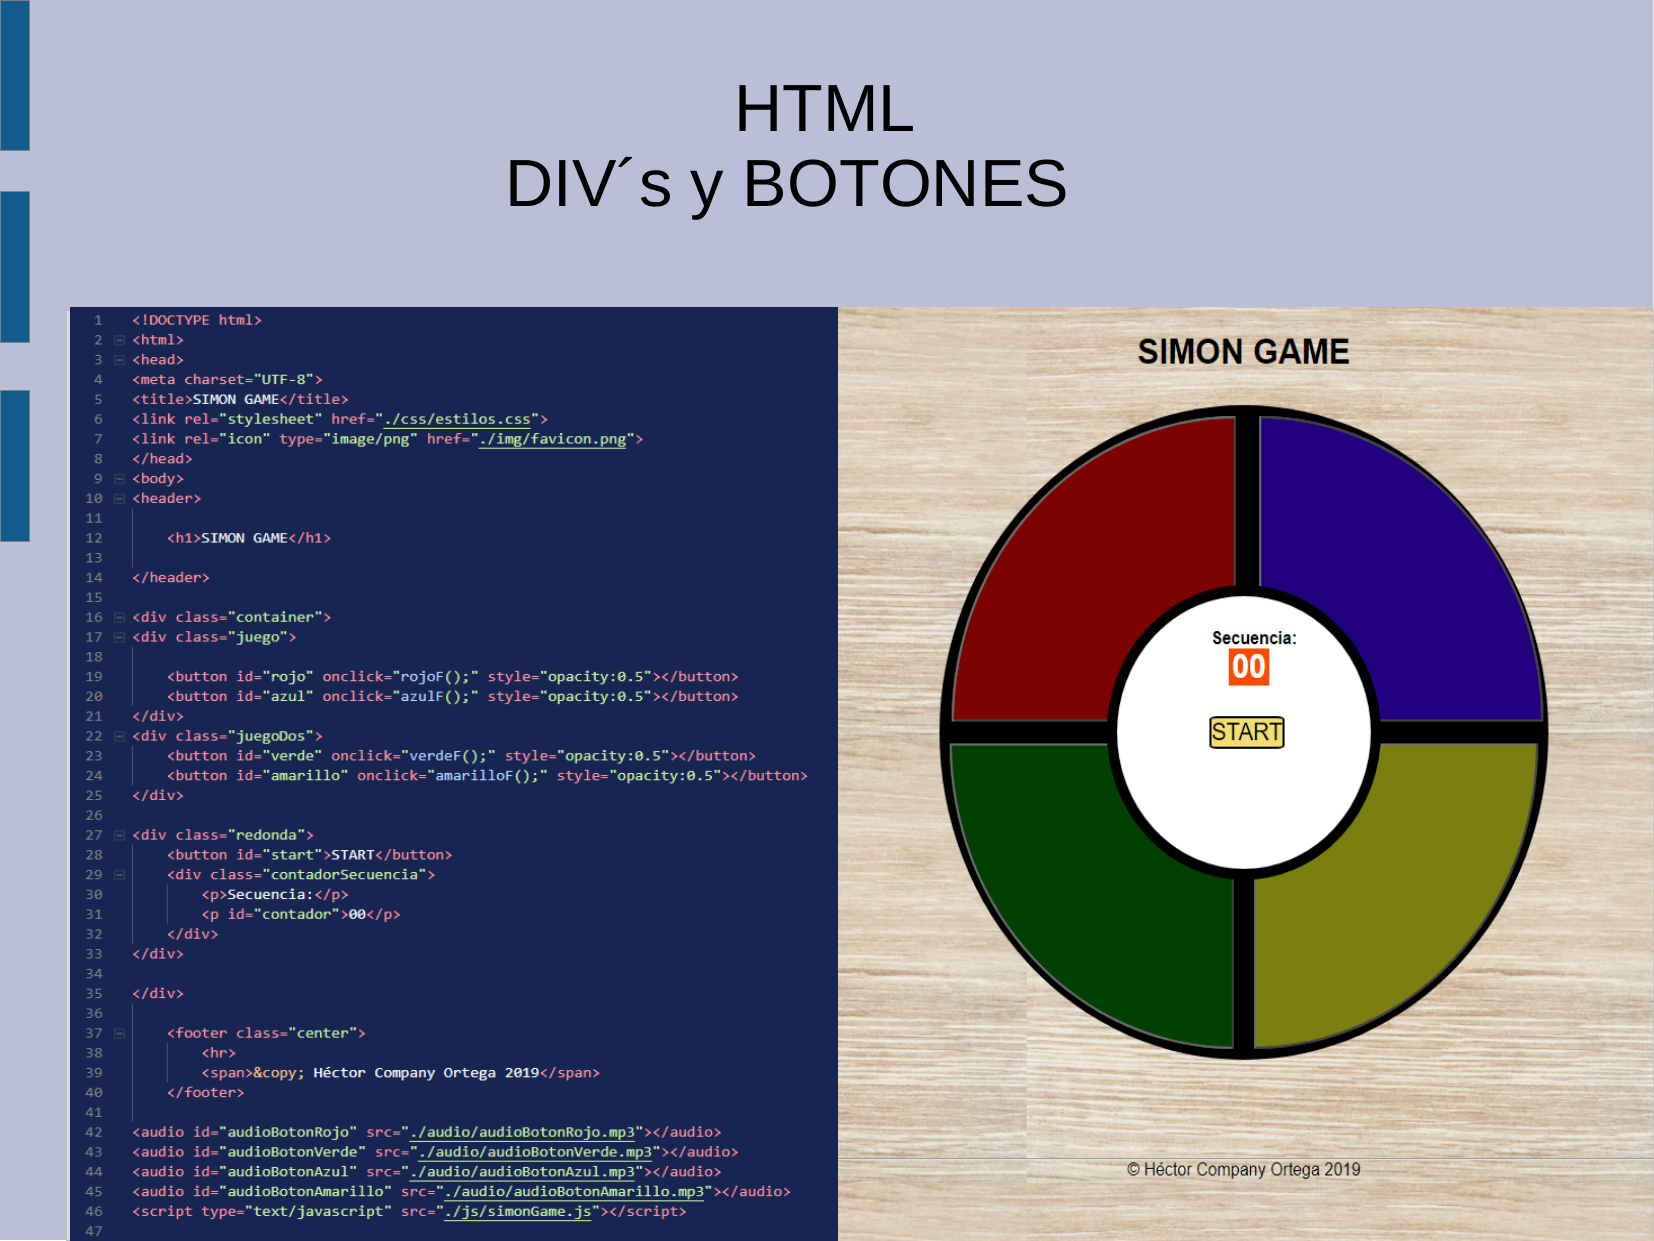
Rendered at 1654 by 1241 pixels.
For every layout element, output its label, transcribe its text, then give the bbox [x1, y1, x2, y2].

text_box HTML DIV´s y BOTONES [413, 70, 1234, 294]
picture [70, 307, 1654, 1241]
